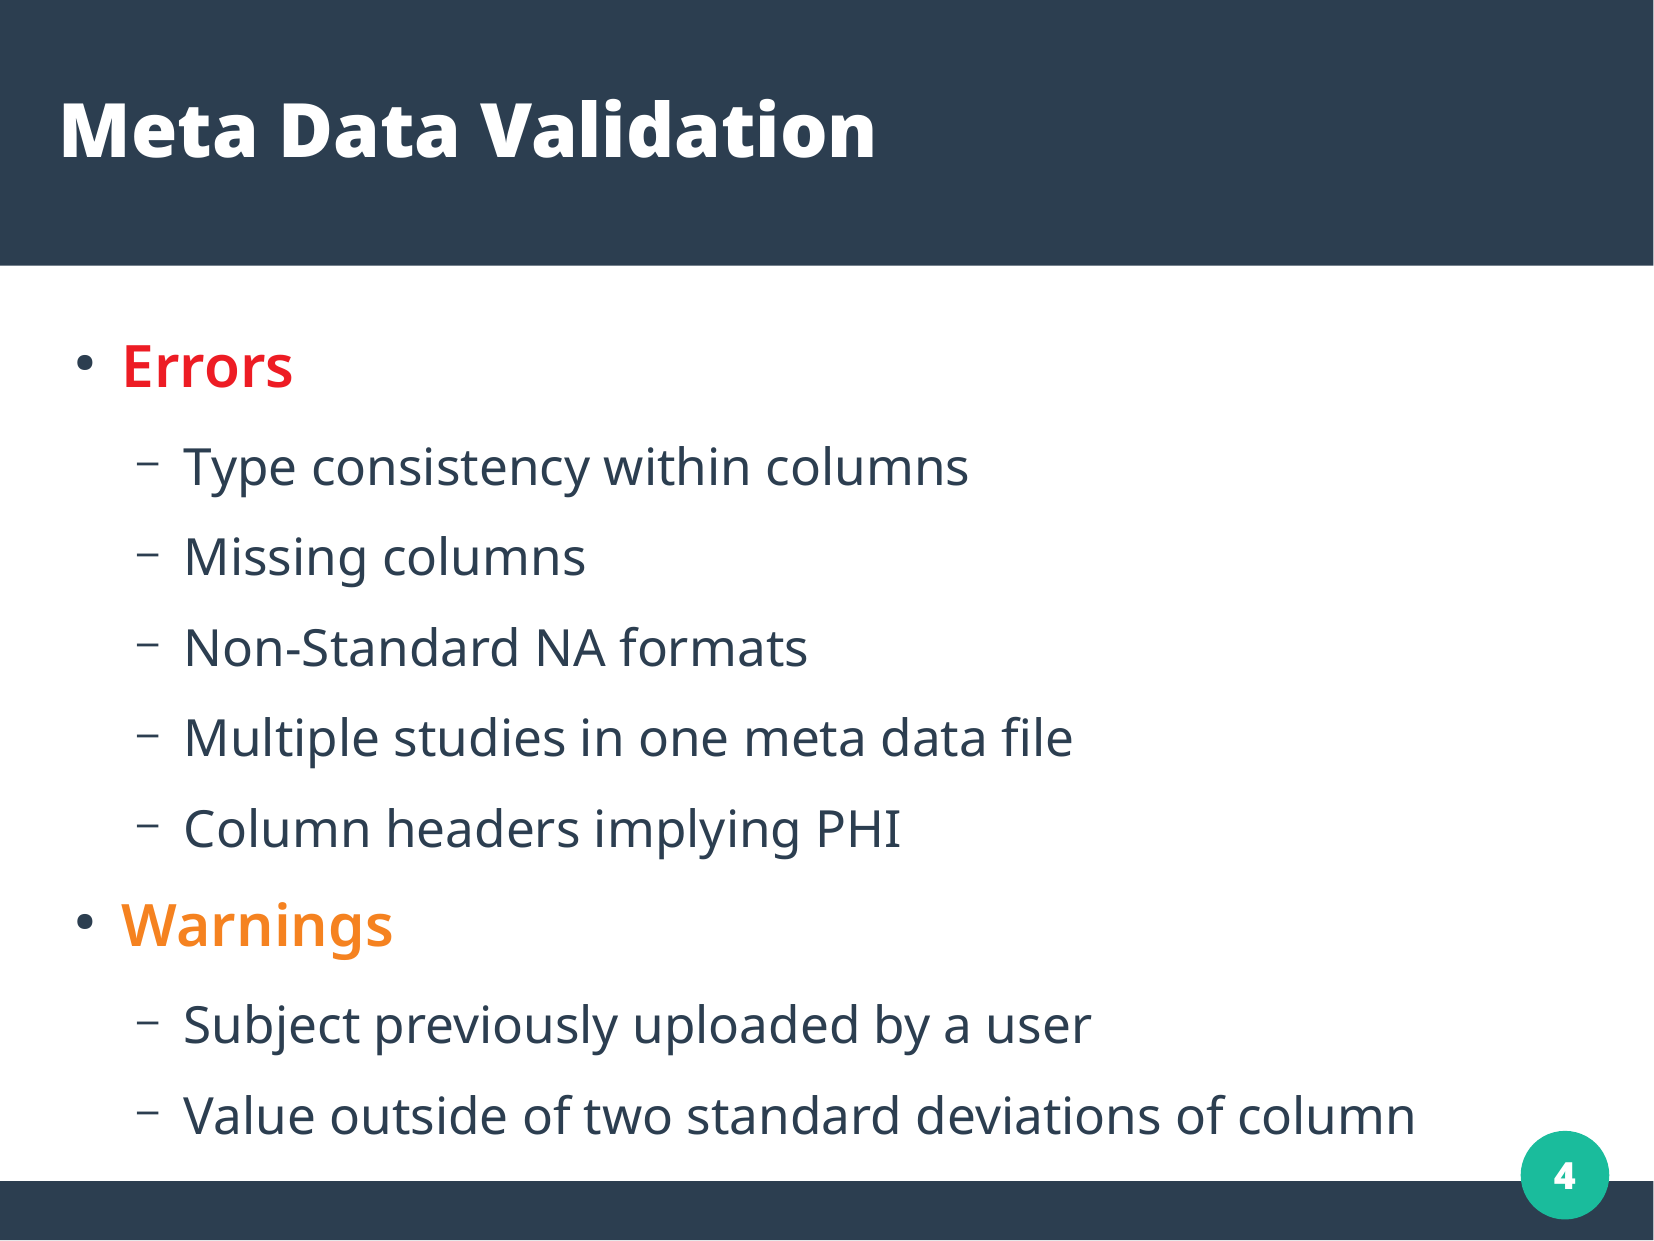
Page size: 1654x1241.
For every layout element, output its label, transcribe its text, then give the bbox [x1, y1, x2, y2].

list Errors Type consistency within columns Missing columns Non-Standard NA formats Multiple studies in one meta data file Column headers implying PHI Warnings Subject previously uploaded by a user Value outside of two standard deviations of column [59, 324, 1595, 1152]
title Meta Data Validation [59, 49, 1595, 207]
